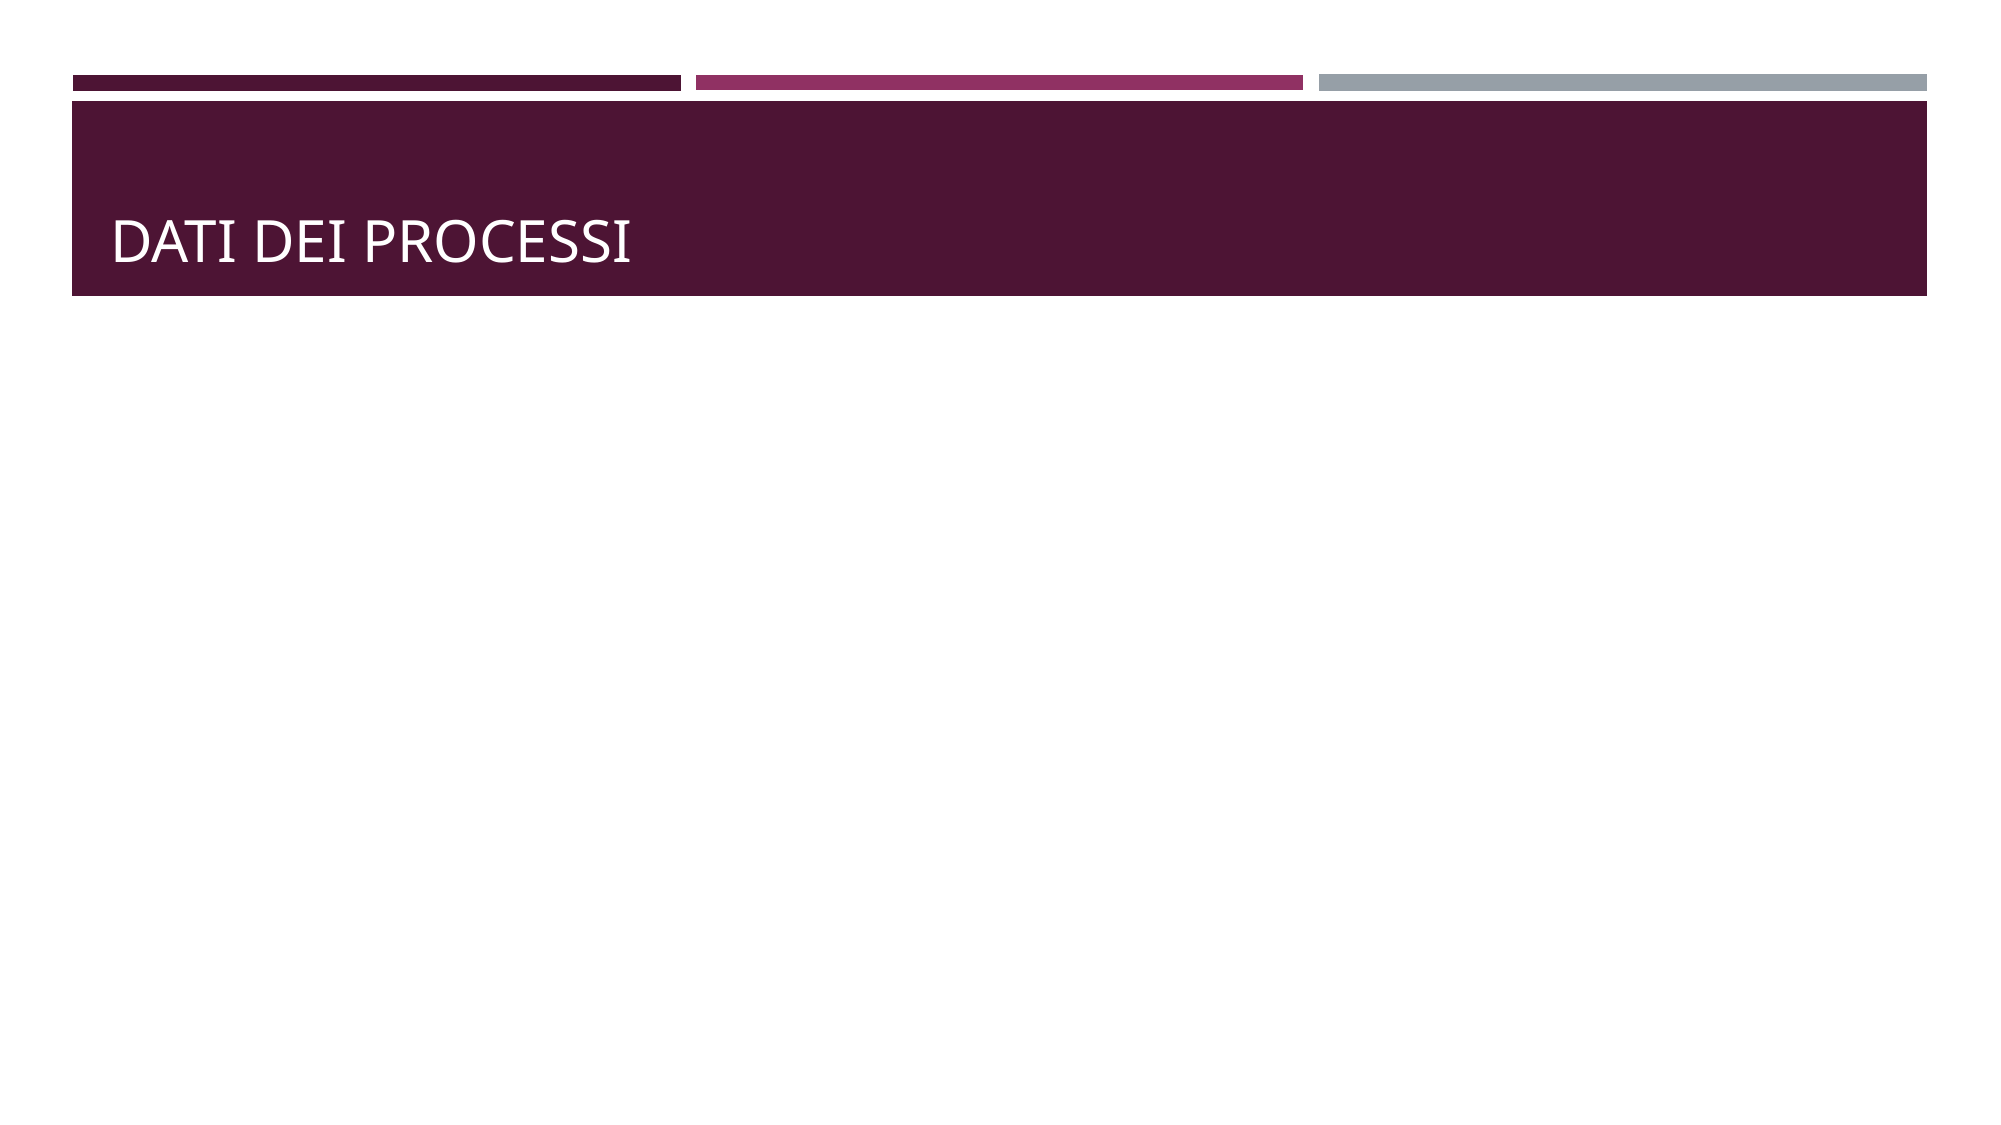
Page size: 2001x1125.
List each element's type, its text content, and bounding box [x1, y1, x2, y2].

title Dati dei processi [95, 115, 1905, 282]
